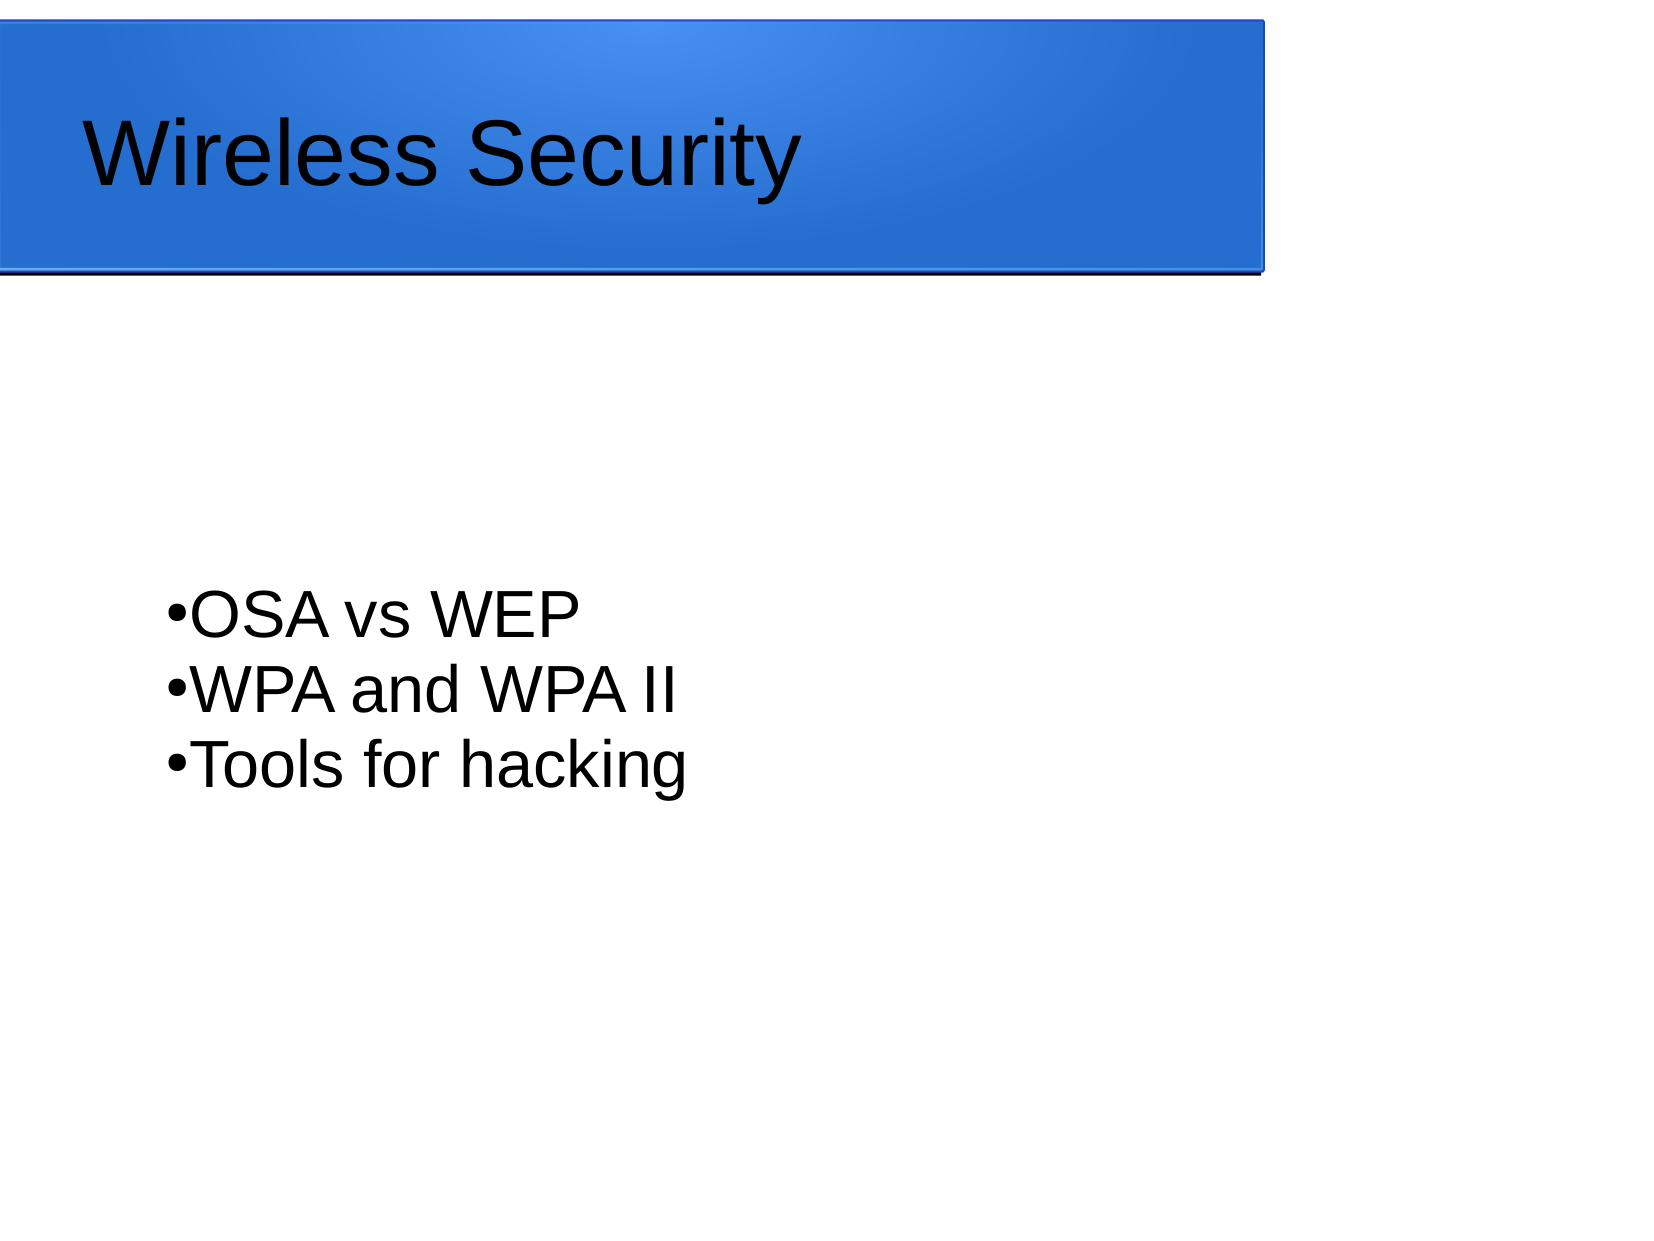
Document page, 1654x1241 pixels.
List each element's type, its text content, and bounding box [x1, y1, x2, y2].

title Wireless Security [82, 49, 1571, 257]
subtitle OSA vs WEP WPA and WPA II Tools for hacking [165, 330, 1654, 1050]
